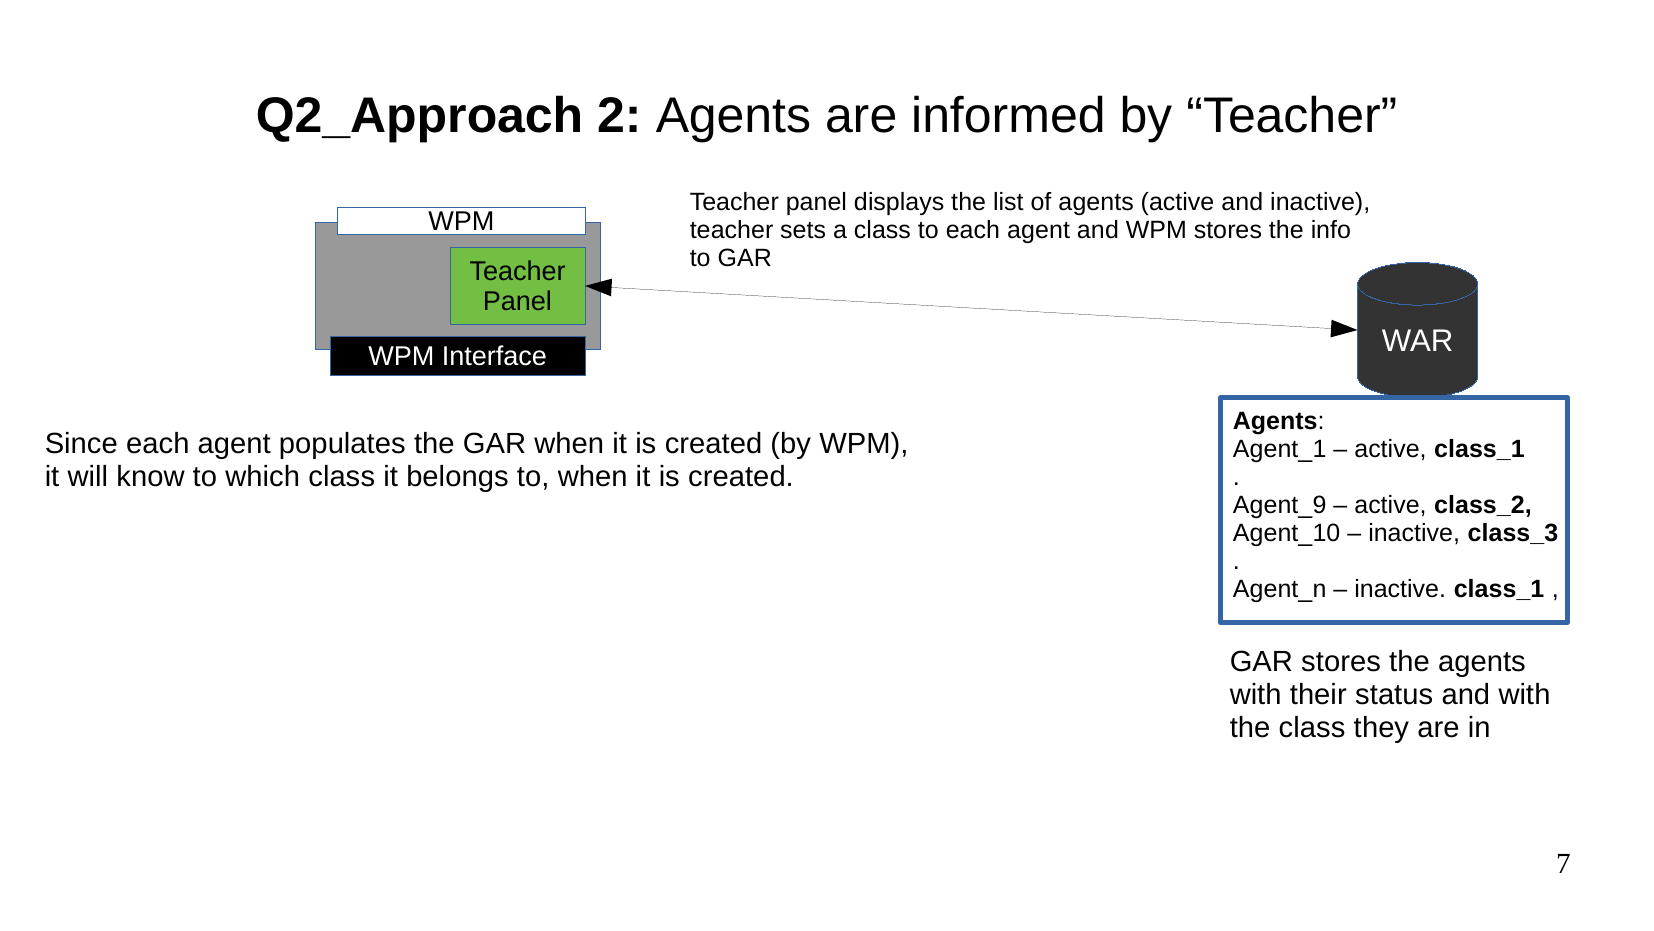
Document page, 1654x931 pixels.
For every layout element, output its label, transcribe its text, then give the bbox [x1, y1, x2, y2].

text_box [315, 222, 601, 350]
text_box Teacher panel displays the list of agents (active and inactive), teacher sets a class to each agent and WPM stores the info to GAR [675, 193, 1387, 279]
text_box WAR [1357, 262, 1478, 397]
text_box WPM [337, 207, 586, 235]
text_box Agents: Agent_1 – active, class_1 . Agent_9 – active, class_2, Agent_10 – inactive, class_3 . Agent_n – inactive. class_1 , [1218, 399, 1574, 610]
text_box Teacher Panel [450, 247, 586, 325]
text_box Since each agent populates the GAR when it is created (by WPM), it will know to which class it belongs to, when it is created. [30, 420, 934, 501]
text_box GAR stores the agents with their status and with the class they are in [1215, 637, 1575, 751]
text_box [1220, 610, 1568, 623]
title Q2_Approach 2: Agents are informed by “Teacher” [82, 37, 1571, 193]
text_box WPM Interface [330, 336, 586, 376]
